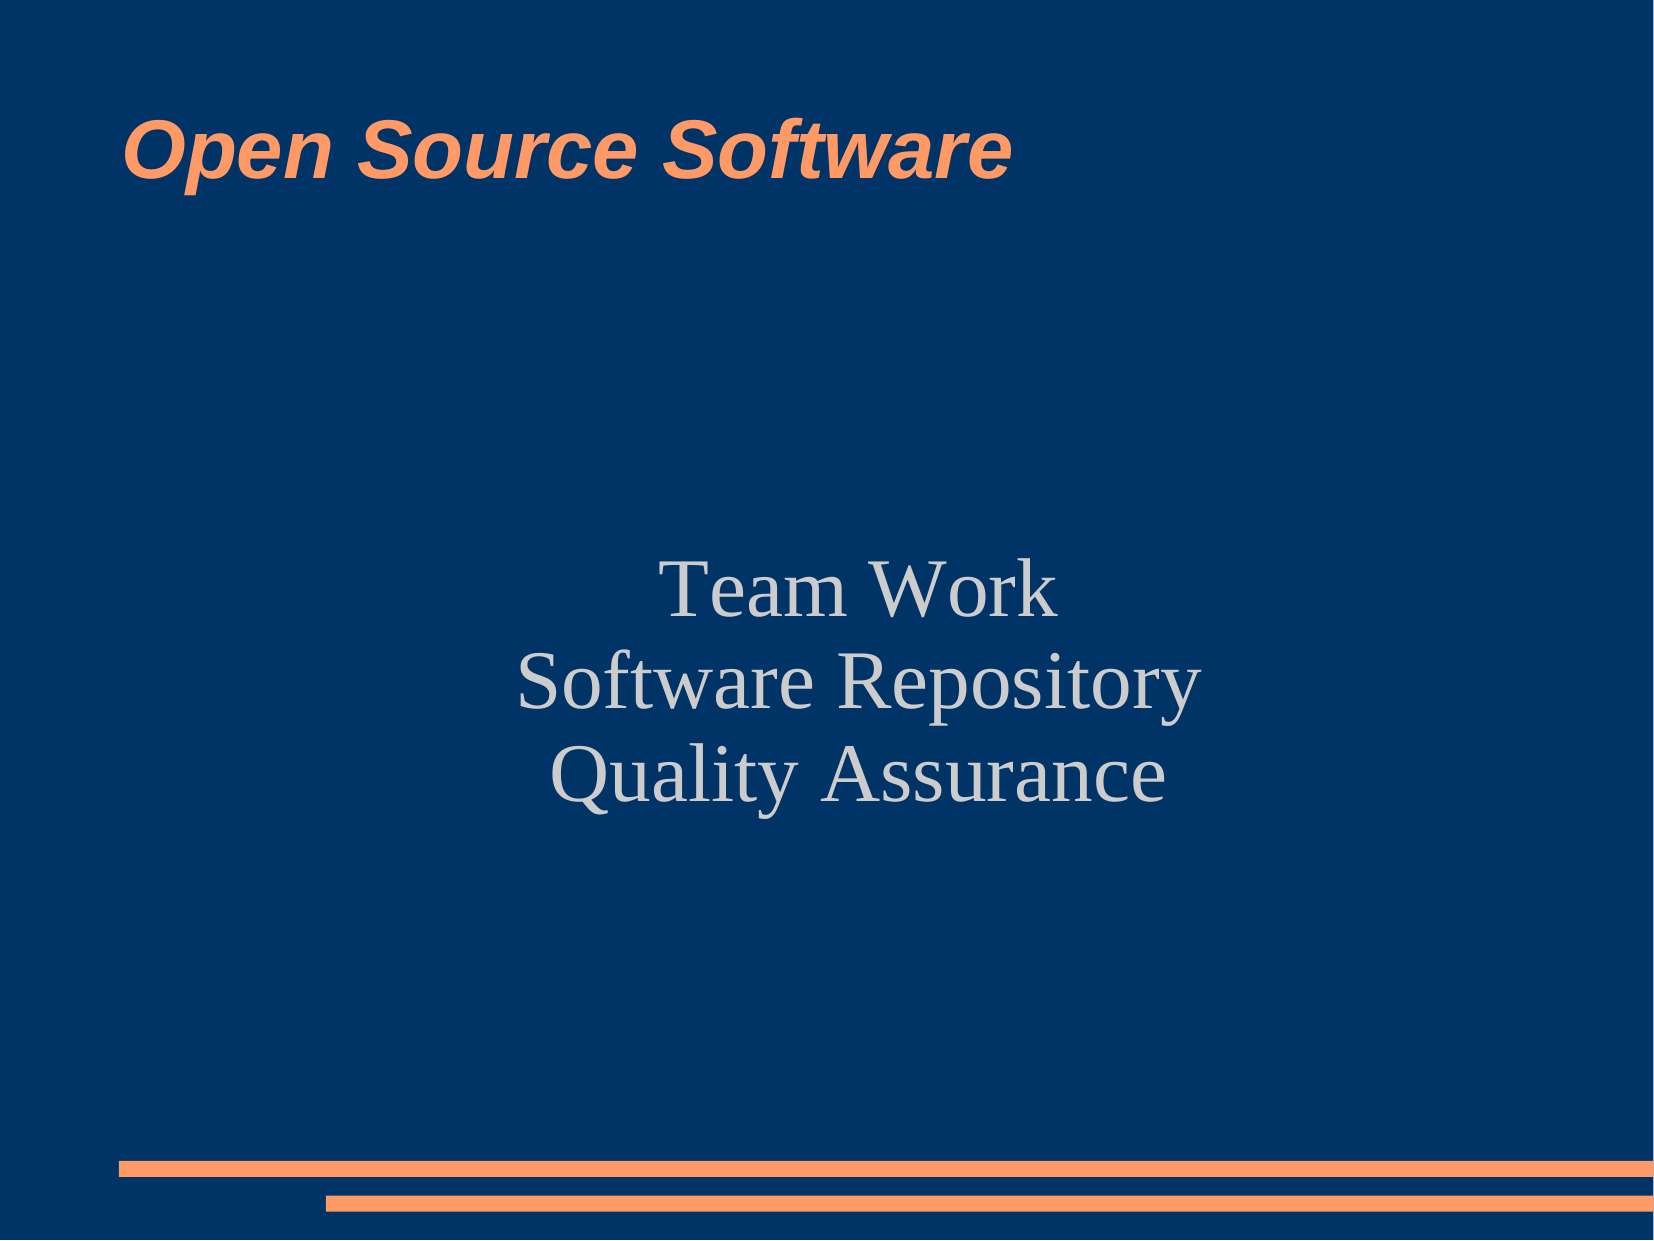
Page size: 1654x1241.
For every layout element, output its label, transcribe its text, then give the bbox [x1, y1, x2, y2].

subtitle Team Work Software Repository Quality Assurance [121, 322, 1561, 1133]
title Open Source Software [121, 46, 1534, 254]
